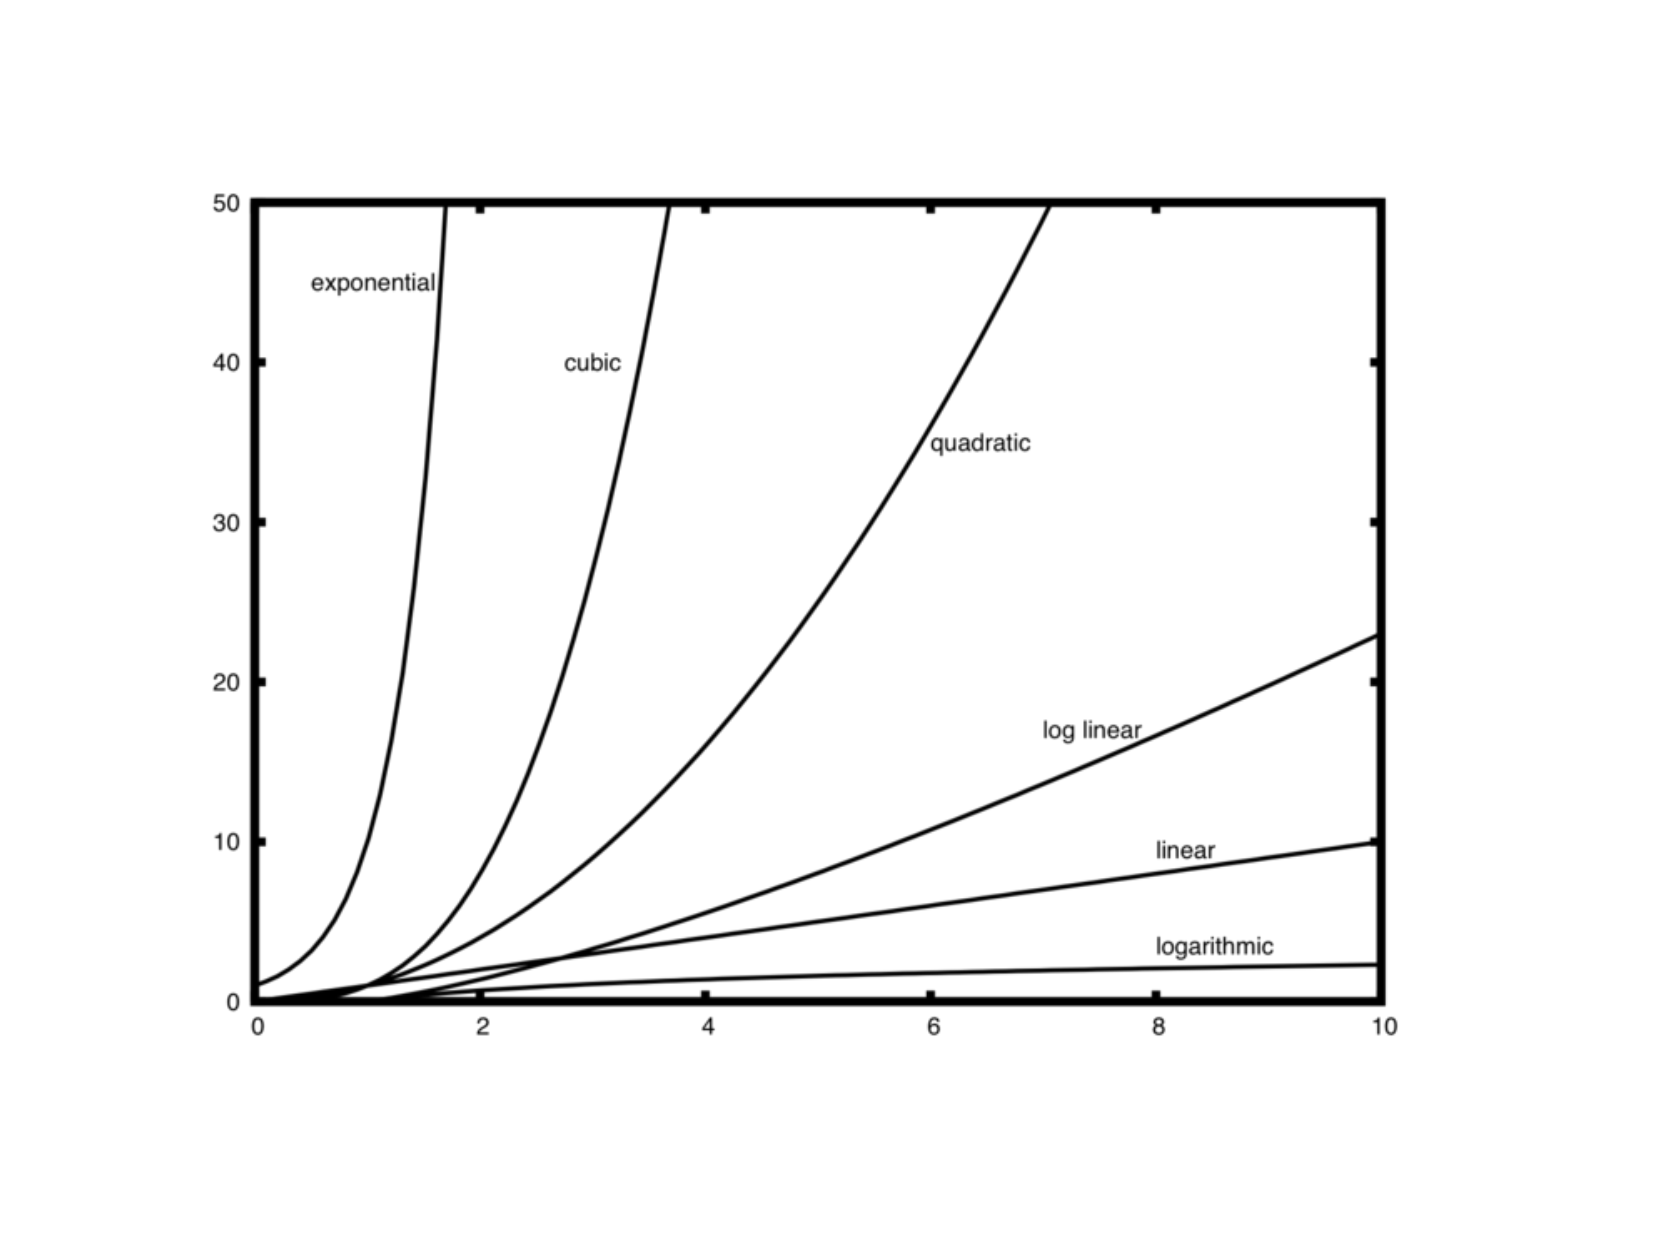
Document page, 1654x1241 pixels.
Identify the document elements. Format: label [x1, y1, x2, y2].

picture [196, 179, 1416, 1054]
